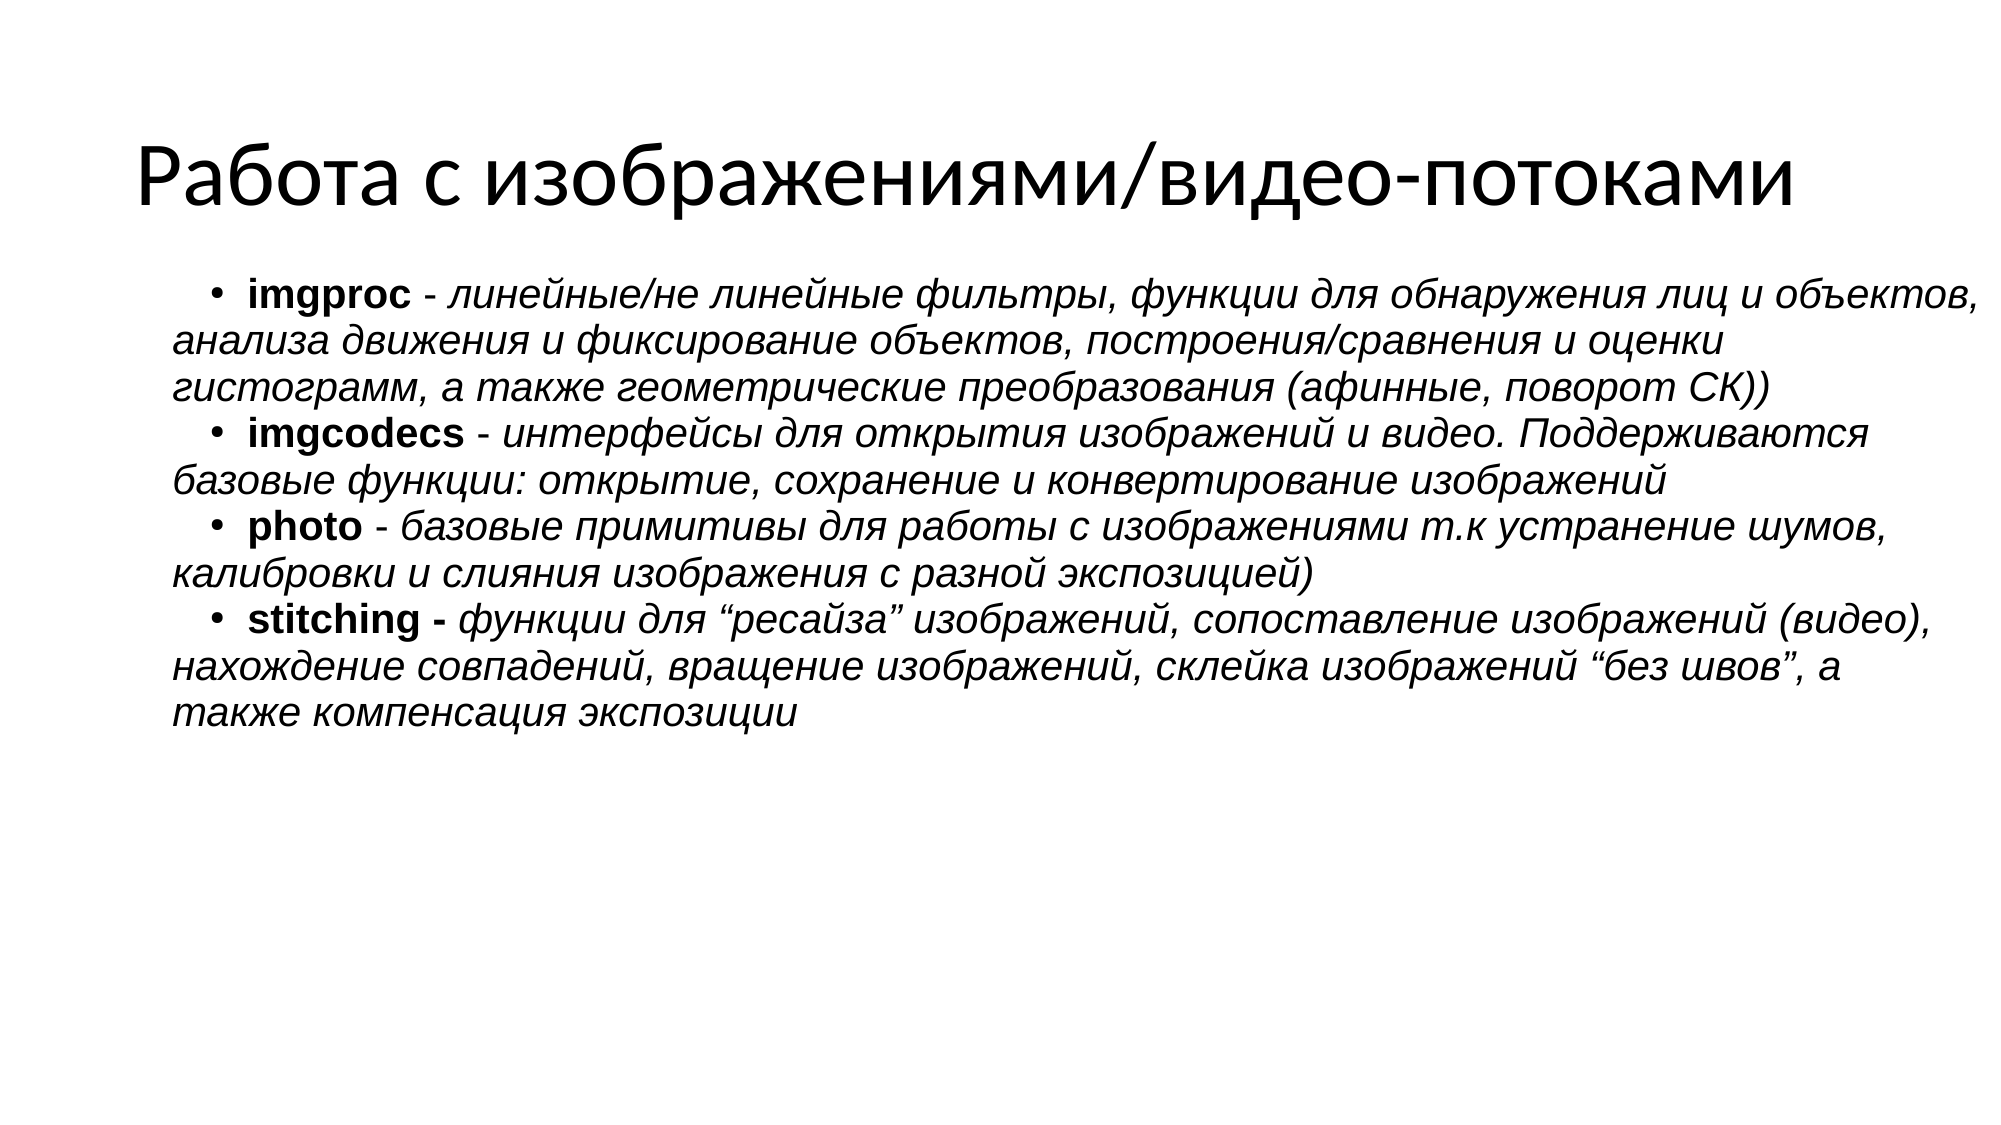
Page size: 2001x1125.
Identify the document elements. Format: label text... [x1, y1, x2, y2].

title Работа с изображениями/видео-потоками [105, 60, 1830, 278]
text_box imgproc - линейные/не линейные фильтры, функции для обнаружения лиц и объектов, анализа движения и фиксирование объектов, построения/сравнения и оценки гистограмм, а также геометрические преобразования (афинные, поворот СК)) imgcodecs - интерфейсы для открытия изображений и видео. Поддерживаются базовые функции: открытие, сохранение и конвертирование изображений photo - базовые примитивы для работы с изображениями т.к устранение шумов, калибровки и слияния изображения с разной экспозицией) stitching - функции для “ресайза” изображений, сопоставление изображений (видео), нахождение совпадений, вращение изображений, склейка изображений “без швов”, а также компенсация экспозиции [120, 263, 1772, 762]
